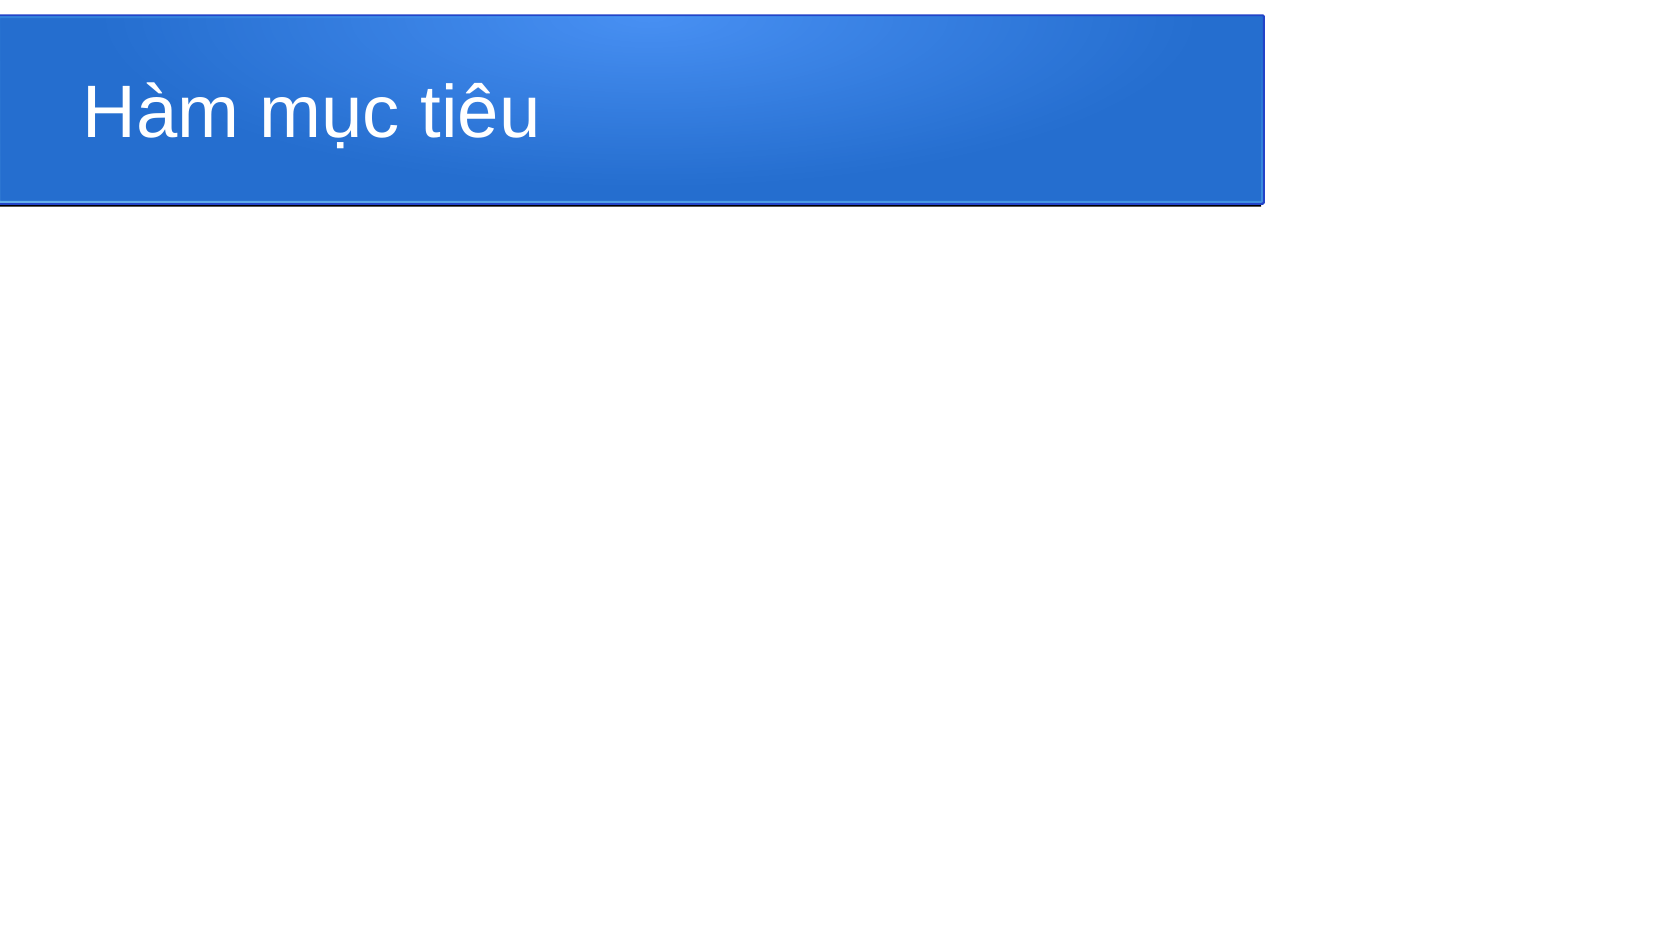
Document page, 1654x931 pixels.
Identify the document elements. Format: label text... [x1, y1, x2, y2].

title Hàm mục tiêu [82, 35, 1235, 189]
